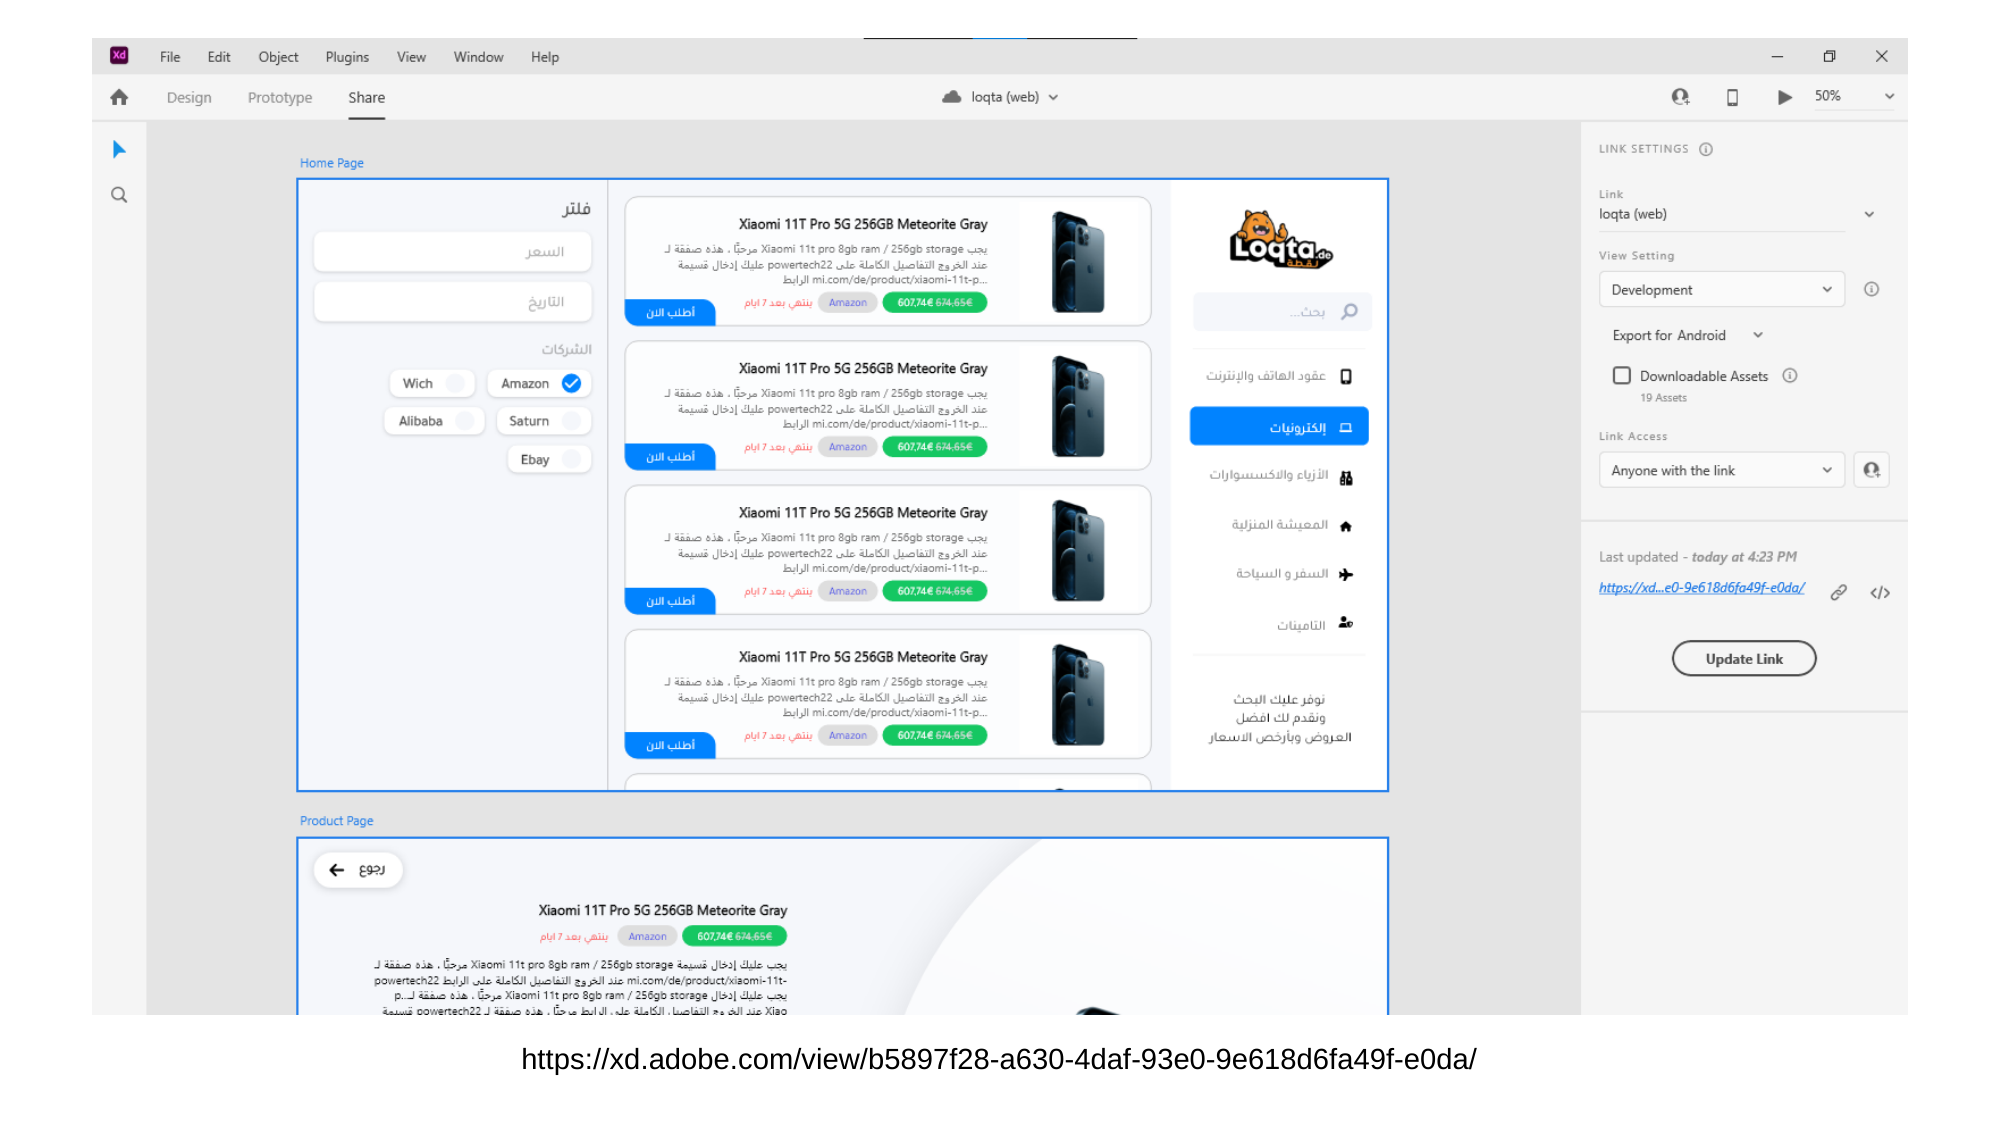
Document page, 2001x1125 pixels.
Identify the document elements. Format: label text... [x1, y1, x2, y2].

text_box https://xd.adobe.com/view/b5897f28-a630-4daf-93e0-9e618d6fa49f-e0da/ [489, 1025, 1511, 1091]
picture [92, 38, 1908, 1015]
